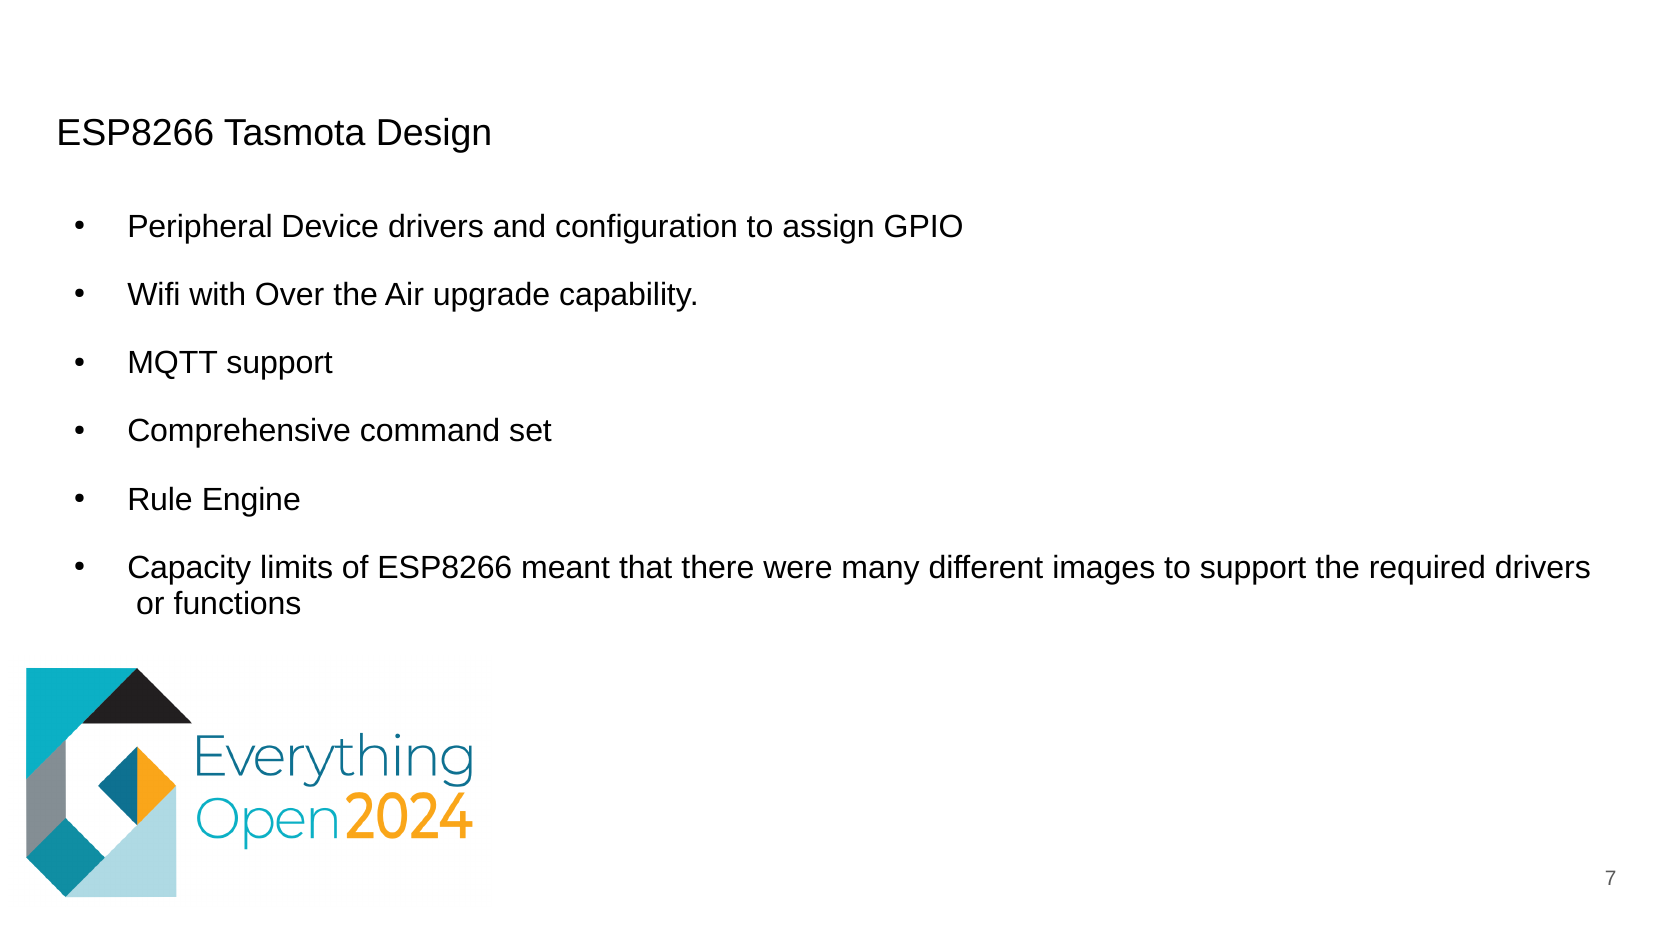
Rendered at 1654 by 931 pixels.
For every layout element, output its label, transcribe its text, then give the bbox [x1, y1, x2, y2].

picture [8, 655, 492, 907]
title ESP8266 Tasmota Design [56, 80, 1598, 184]
list Peripheral Device drivers and configuration to assign GPIO Wifi with Over the Air upgrade capability. MQTT support Comprehensive command set Rule Engine Capacity limits of ESP8266 meant that there were many different images to support the required drivers or functions [56, 208, 1598, 827]
